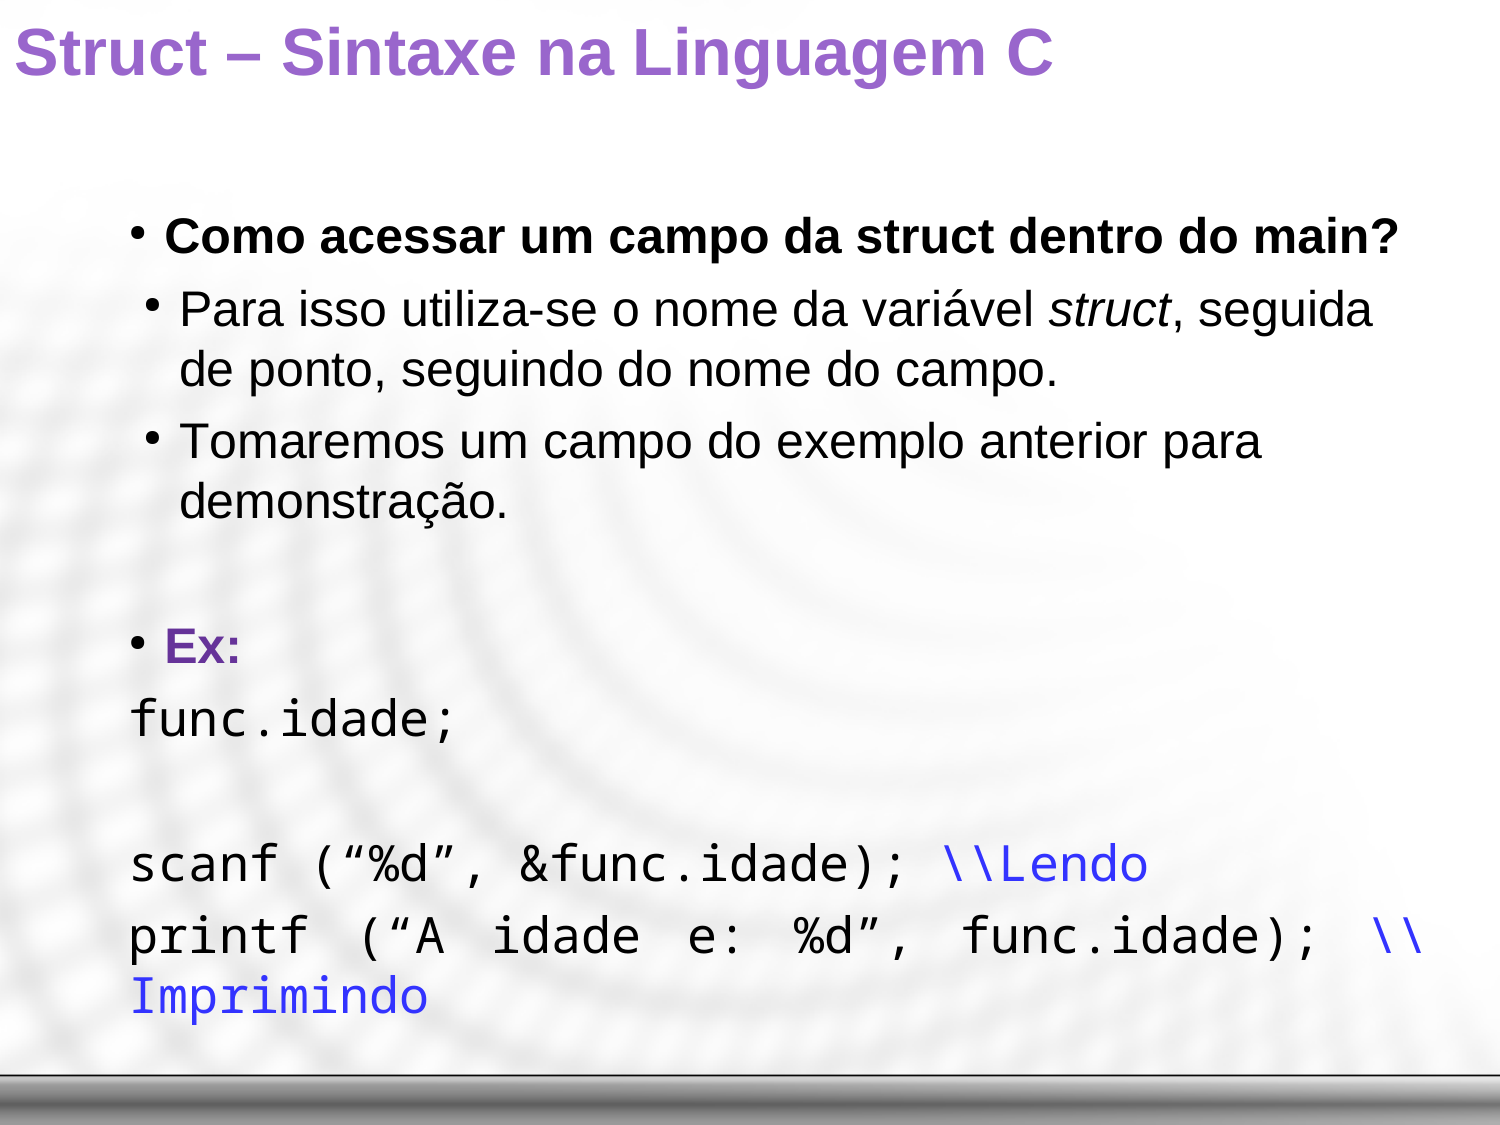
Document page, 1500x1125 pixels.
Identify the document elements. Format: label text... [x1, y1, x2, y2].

list Como acessar um campo da struct dentro do main? Para isso utiliza-se o nome da variável struct, seguida de ponto, seguindo do nome do campo. Tomaremos um campo do exemplo anterior para demonstração. Ex: func.idade; scanf (“%d”, &func.idade); \\Lendo printf (“A idade e: %d”, func.idade); \\Imprimindo [58, 196, 1442, 1036]
picture [0, 0, 1500, 1125]
title Struct – Sintaxe na Linguagem C [0, 0, 1353, 102]
